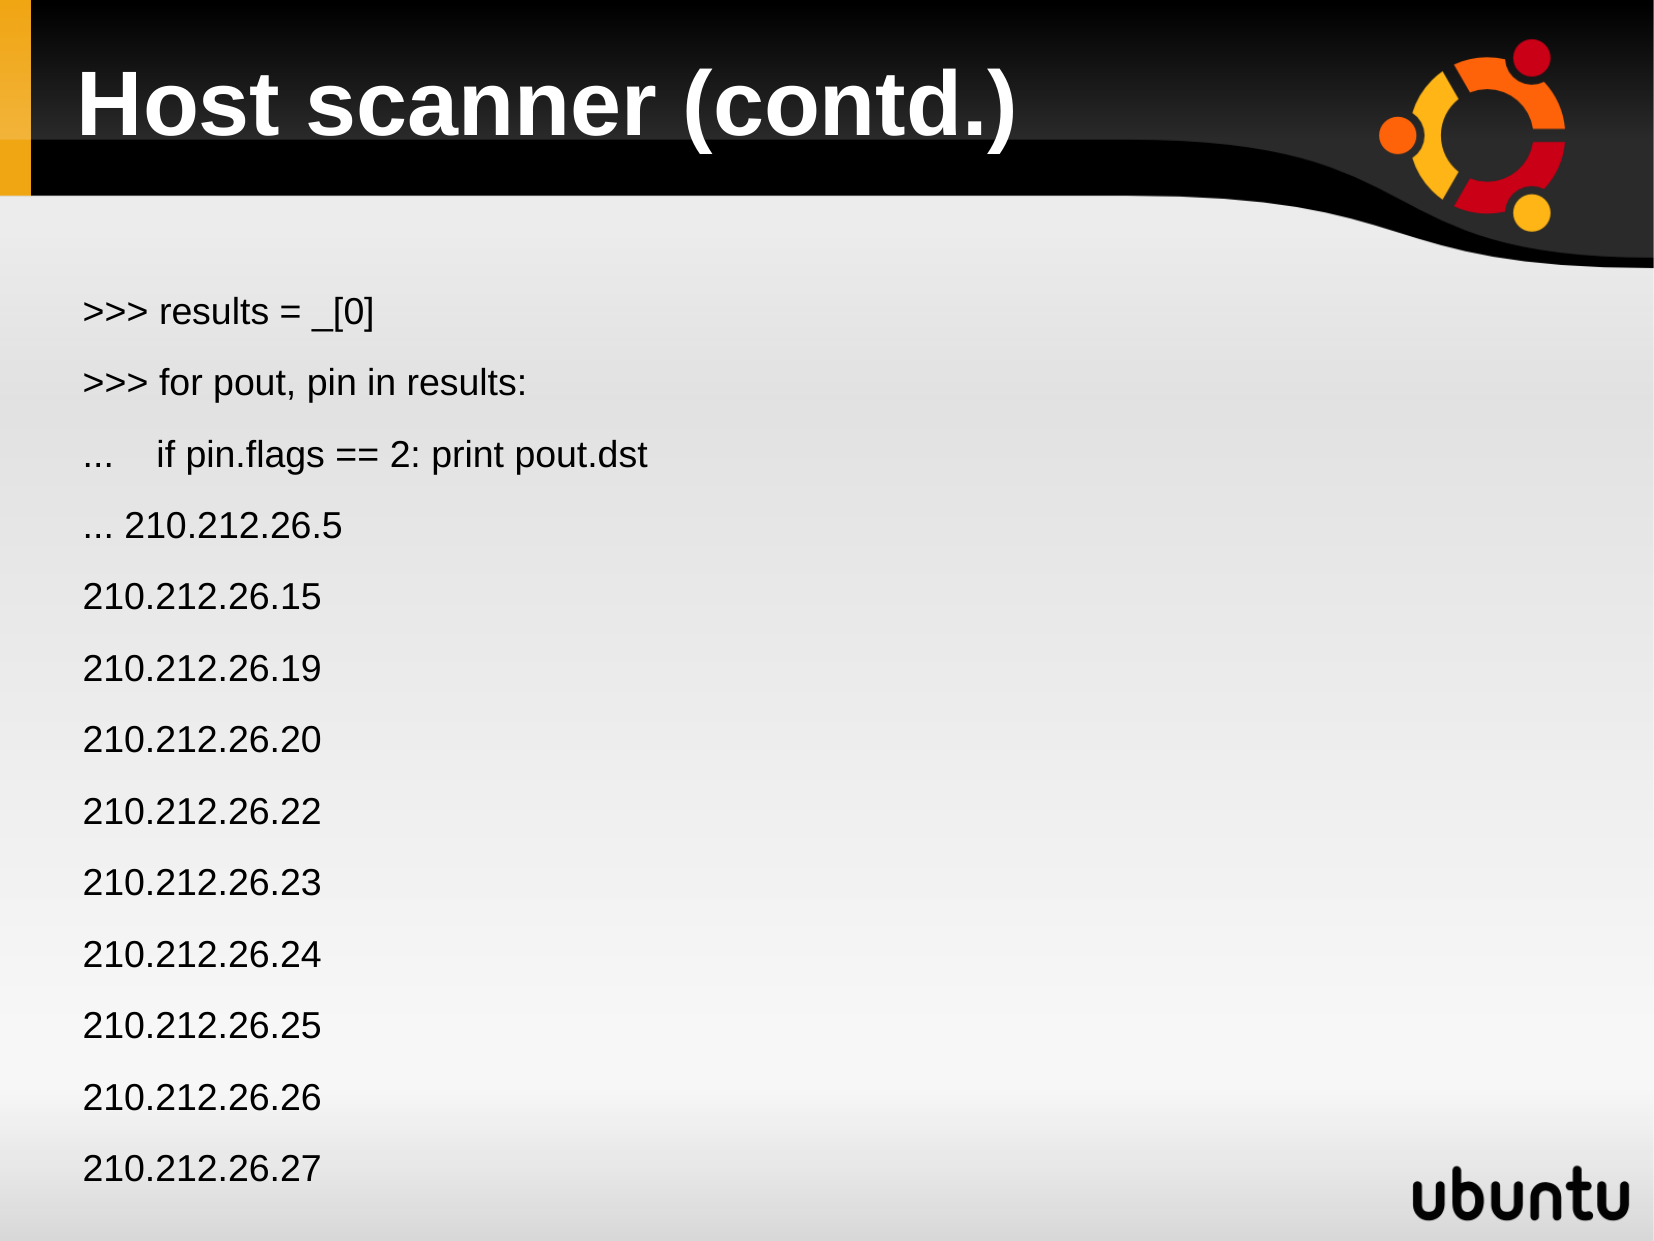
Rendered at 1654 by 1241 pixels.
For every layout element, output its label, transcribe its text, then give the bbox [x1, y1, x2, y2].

list >>> results = _[0] >>> for pout, pin in results: ... if pin.flags == 2: print pout.dst ... 210.212.26.5 210.212.26.15 210.212.26.19 210.212.26.20 210.212.26.22 210.212.26.23 210.212.26.24 210.212.26.25 210.212.26.26 210.212.26.27 [82, 290, 1571, 1190]
title Host scanner (contd.) [76, 7, 1565, 200]
picture [0, 0, 1654, 1241]
